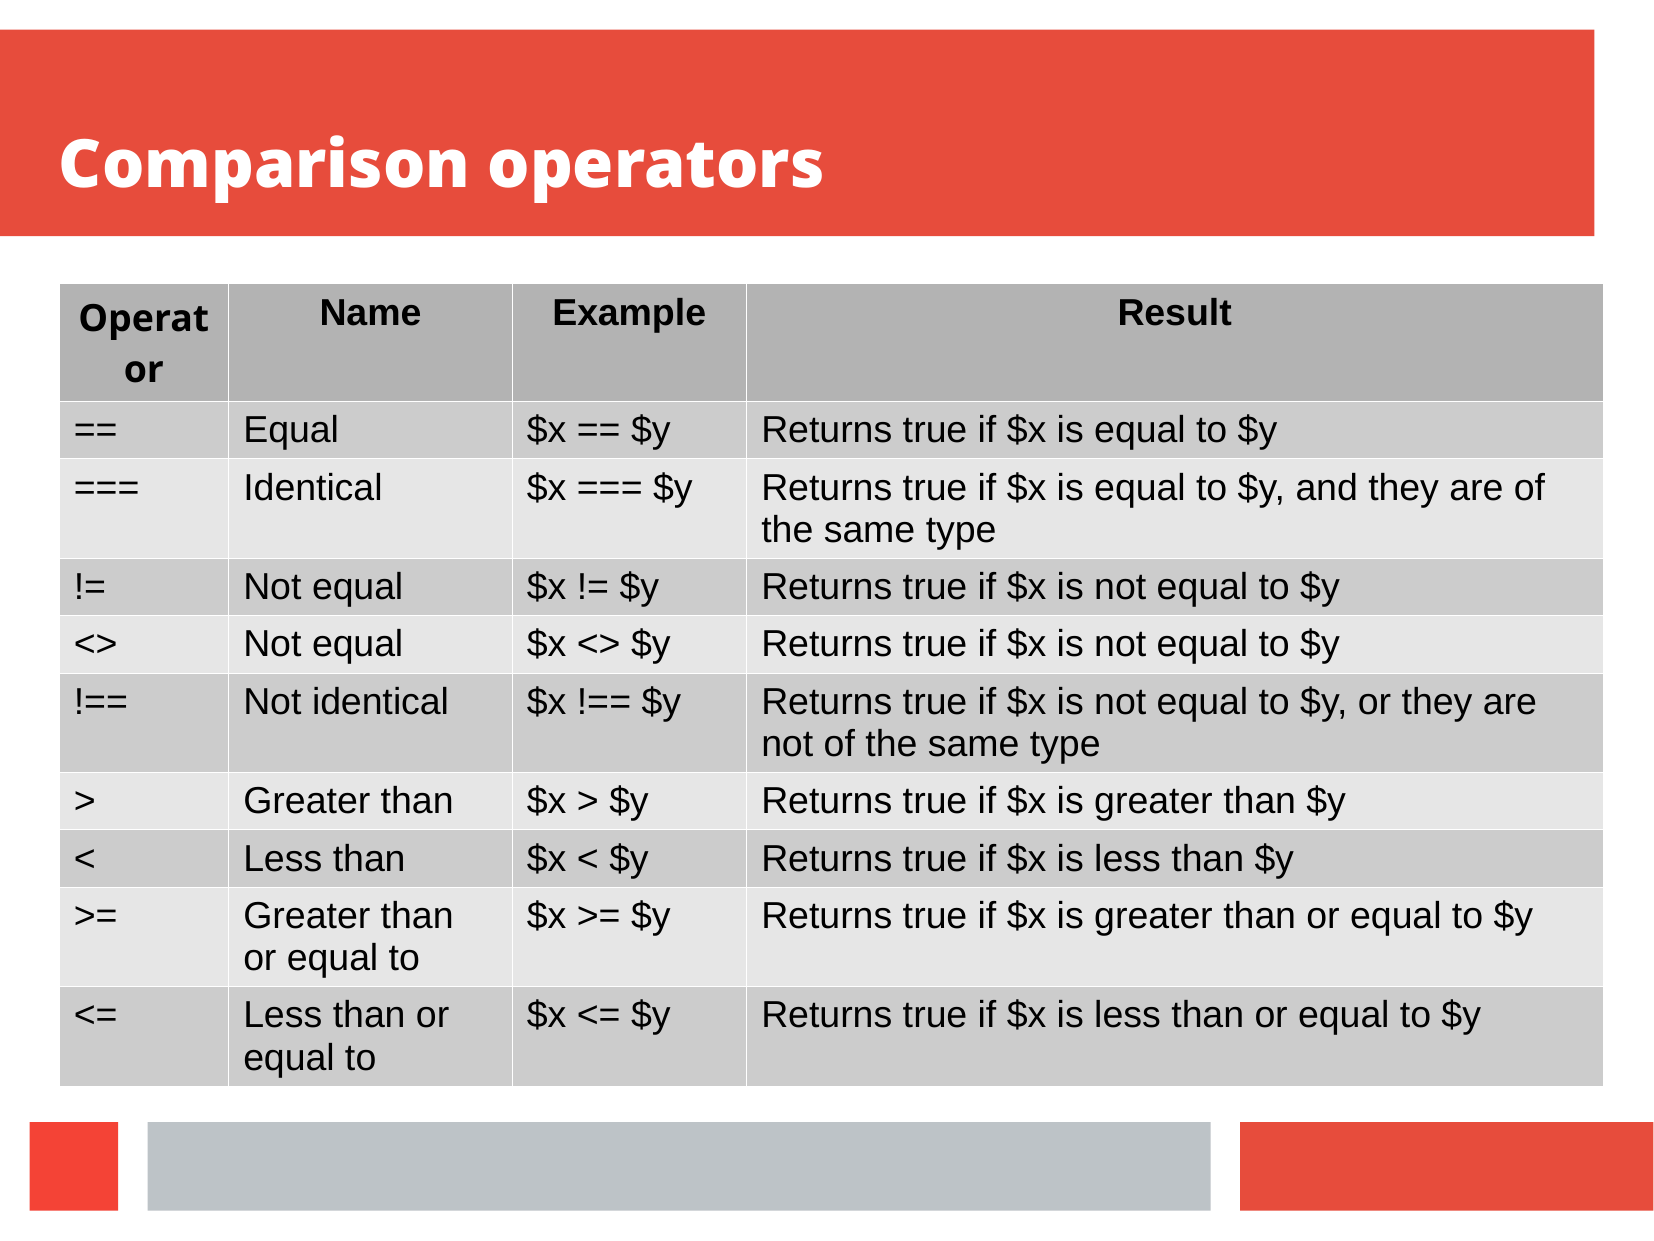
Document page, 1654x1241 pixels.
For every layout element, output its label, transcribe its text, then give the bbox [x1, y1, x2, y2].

table_cell $x == $y [513, 402, 746, 458]
table_cell Greater than [229, 773, 512, 829]
table_cell Less than [229, 830, 512, 887]
table_cell $x >= $y [513, 888, 746, 986]
table_cell !== [60, 674, 228, 772]
table_cell <= [60, 987, 228, 1086]
table_header Result [747, 284, 1603, 401]
table_cell Returns true if $x is equal to $y [747, 402, 1603, 458]
table_cell Returns true if $x is less than $y [747, 830, 1603, 887]
table_cell Returns true if $x is greater than or equal to $y [747, 888, 1603, 986]
table_cell $x <> $y [513, 616, 746, 673]
table_cell === [60, 459, 228, 558]
table_cell >= [60, 888, 228, 986]
table_cell == [60, 402, 228, 458]
table_cell Less than or equal to [229, 987, 512, 1086]
table_cell Returns true if $x is not equal to $y [747, 616, 1603, 673]
table_header Example [513, 284, 746, 401]
table_cell <> [60, 616, 228, 673]
table_cell $x != $y [513, 559, 746, 615]
table_cell < [60, 830, 228, 887]
table_cell Greater than or equal to [229, 888, 512, 986]
table_cell Returns true if $x is equal to $y, and they are of the same type [747, 459, 1603, 558]
table_cell Returns true if $x is less than or equal to $y [747, 987, 1603, 1086]
table_cell $x <= $y [513, 987, 746, 1086]
table_cell Identical [229, 459, 512, 558]
table_cell $x !== $y [513, 674, 746, 772]
table_cell Not equal [229, 559, 512, 615]
title Comparison operators [59, 59, 1595, 207]
table_header Name [229, 284, 512, 401]
table_cell $x === $y [513, 459, 746, 558]
table_header Operator [60, 284, 228, 401]
table_cell $x > $y [513, 773, 746, 829]
table_cell > [60, 773, 228, 829]
table_cell Not identical [229, 674, 512, 772]
table_cell != [60, 559, 228, 615]
table_cell Returns true if $x is greater than $y [747, 773, 1603, 829]
table_cell $x < $y [513, 830, 746, 887]
table_cell Returns true if $x is not equal to $y [747, 559, 1603, 615]
table_cell Equal [229, 402, 512, 458]
table_cell Returns true if $x is not equal to $y, or they are not of the same type [747, 674, 1603, 772]
table_cell Not equal [229, 616, 512, 673]
